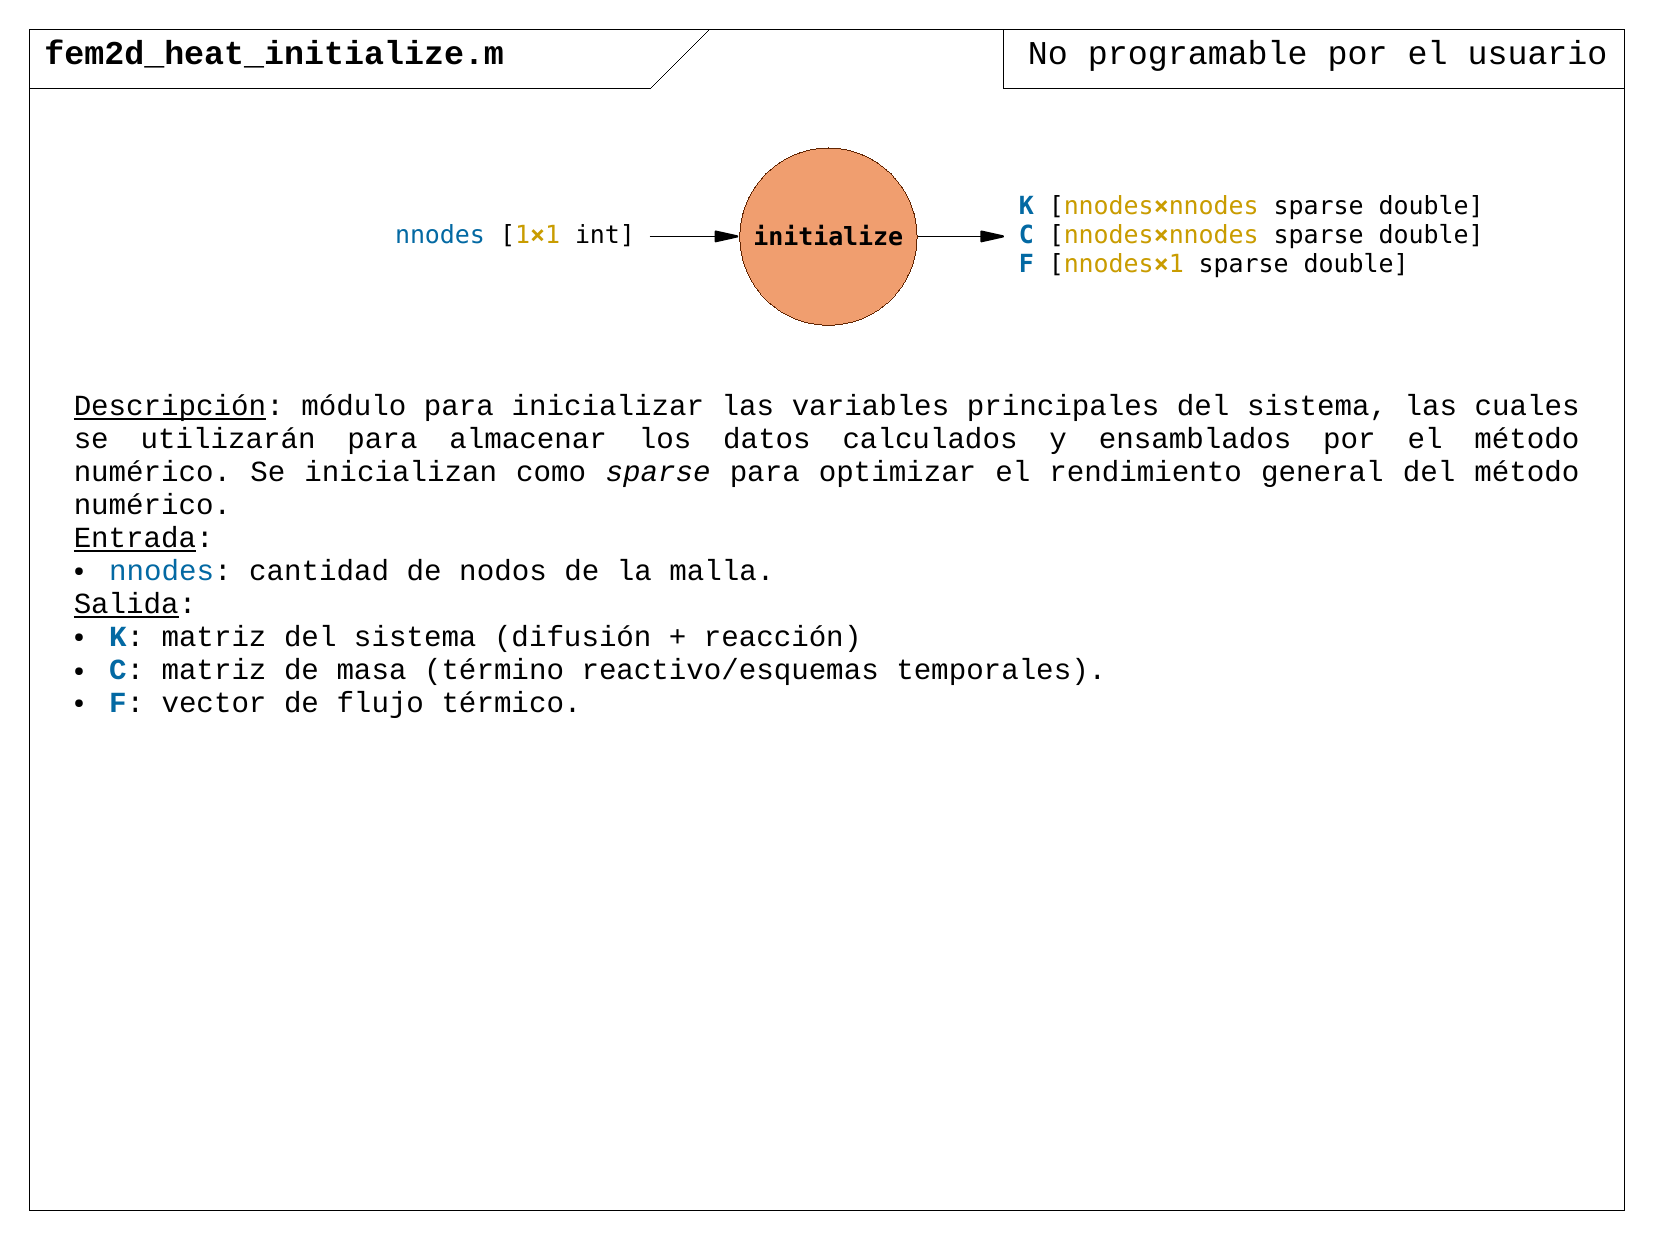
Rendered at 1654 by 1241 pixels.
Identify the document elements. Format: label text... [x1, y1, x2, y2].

text_box fem2d_heat_initialize.m [29, 29, 709, 83]
text_box Descripción: módulo para inicializar las variables principales del sistema, las cuales se utilizarán para almacenar los datos calculados y ensamblados por el método numérico. Se inicializan como sparse para optimizar el rendimiento general del método numérico. Entrada: nnodes: cantidad de nodos de la malla. Salida: K: matriz del sistema (difusión + reacción) C: matriz de masa (término reactivo/esquemas temporales). F: vector de flujo térmico. [59, 383, 1595, 729]
text_box No programable por el usuario [1003, 29, 1623, 83]
text_box K [nnodes×nnodes sparse double] C [nnodes×nnodes sparse double] F [nnodes×1 sparse double] [1003, 183, 1595, 287]
text_box initialize [739, 147, 918, 326]
text_box nnodes [1×1 int] [59, 212, 650, 259]
